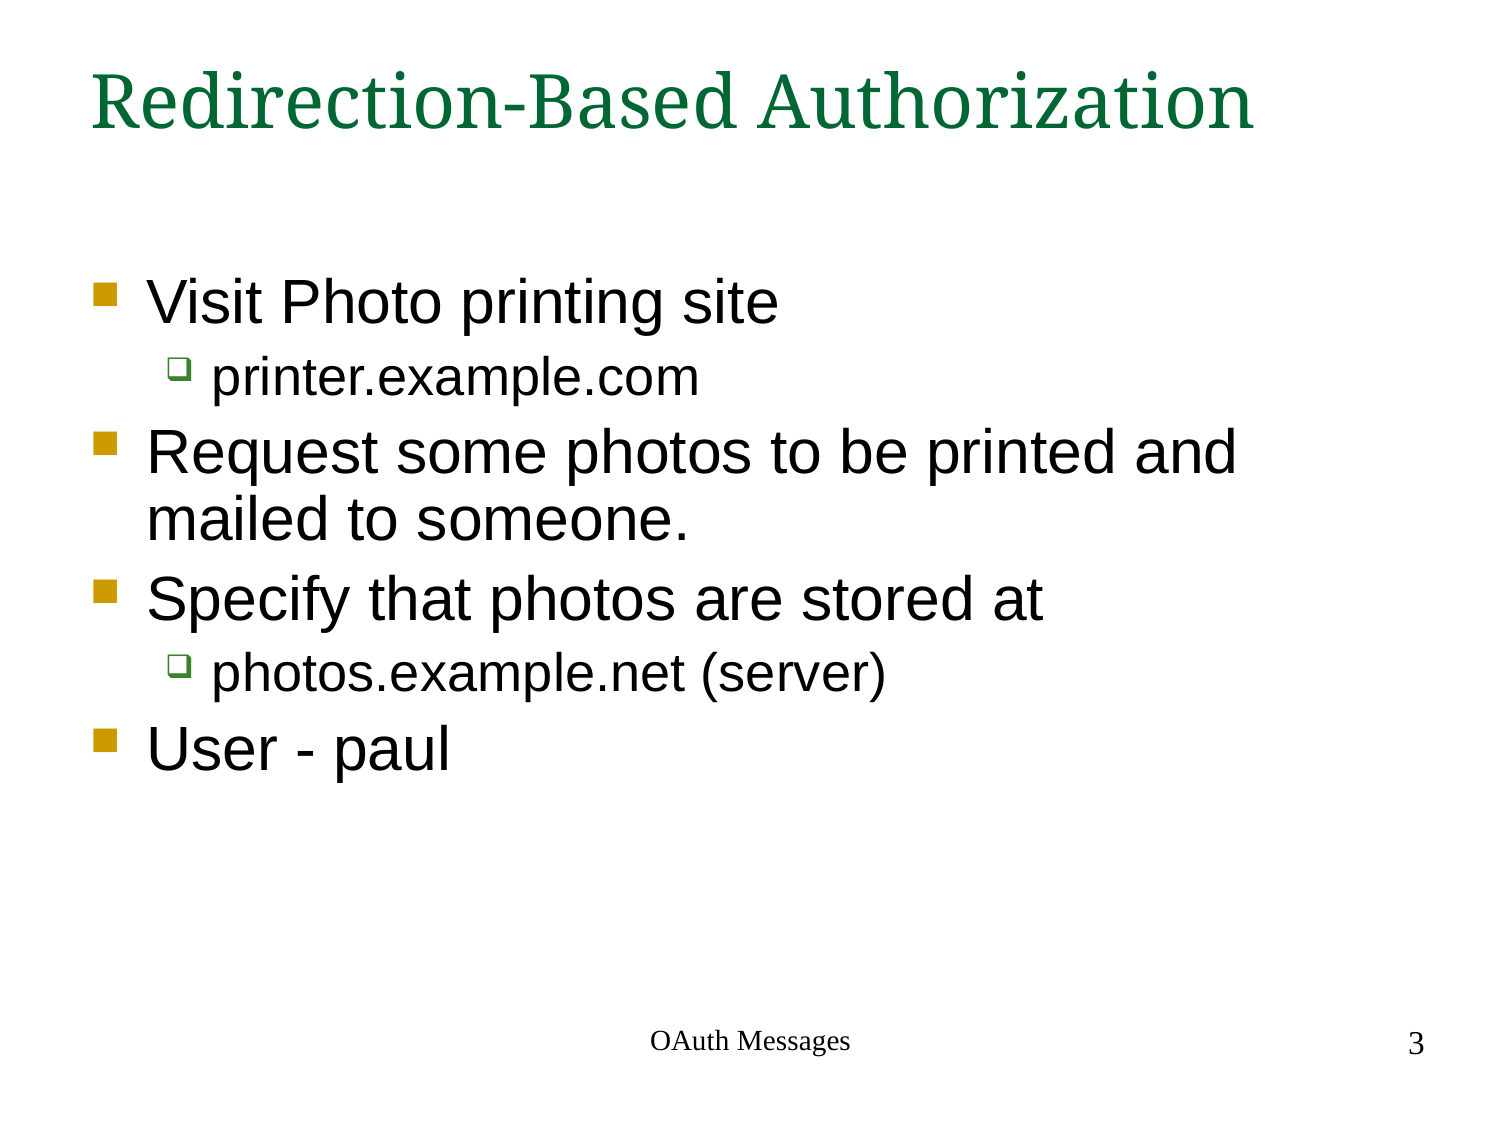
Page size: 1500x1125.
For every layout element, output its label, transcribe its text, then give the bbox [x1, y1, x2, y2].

list Visit Photo printing site printer.example.com Request some photos to be printed and mailed to someone. Specify that photos are stored at photos.example.net (server) User - paul [75, 262, 1425, 1006]
title Redirection-Based Authorization [75, 45, 1425, 233]
